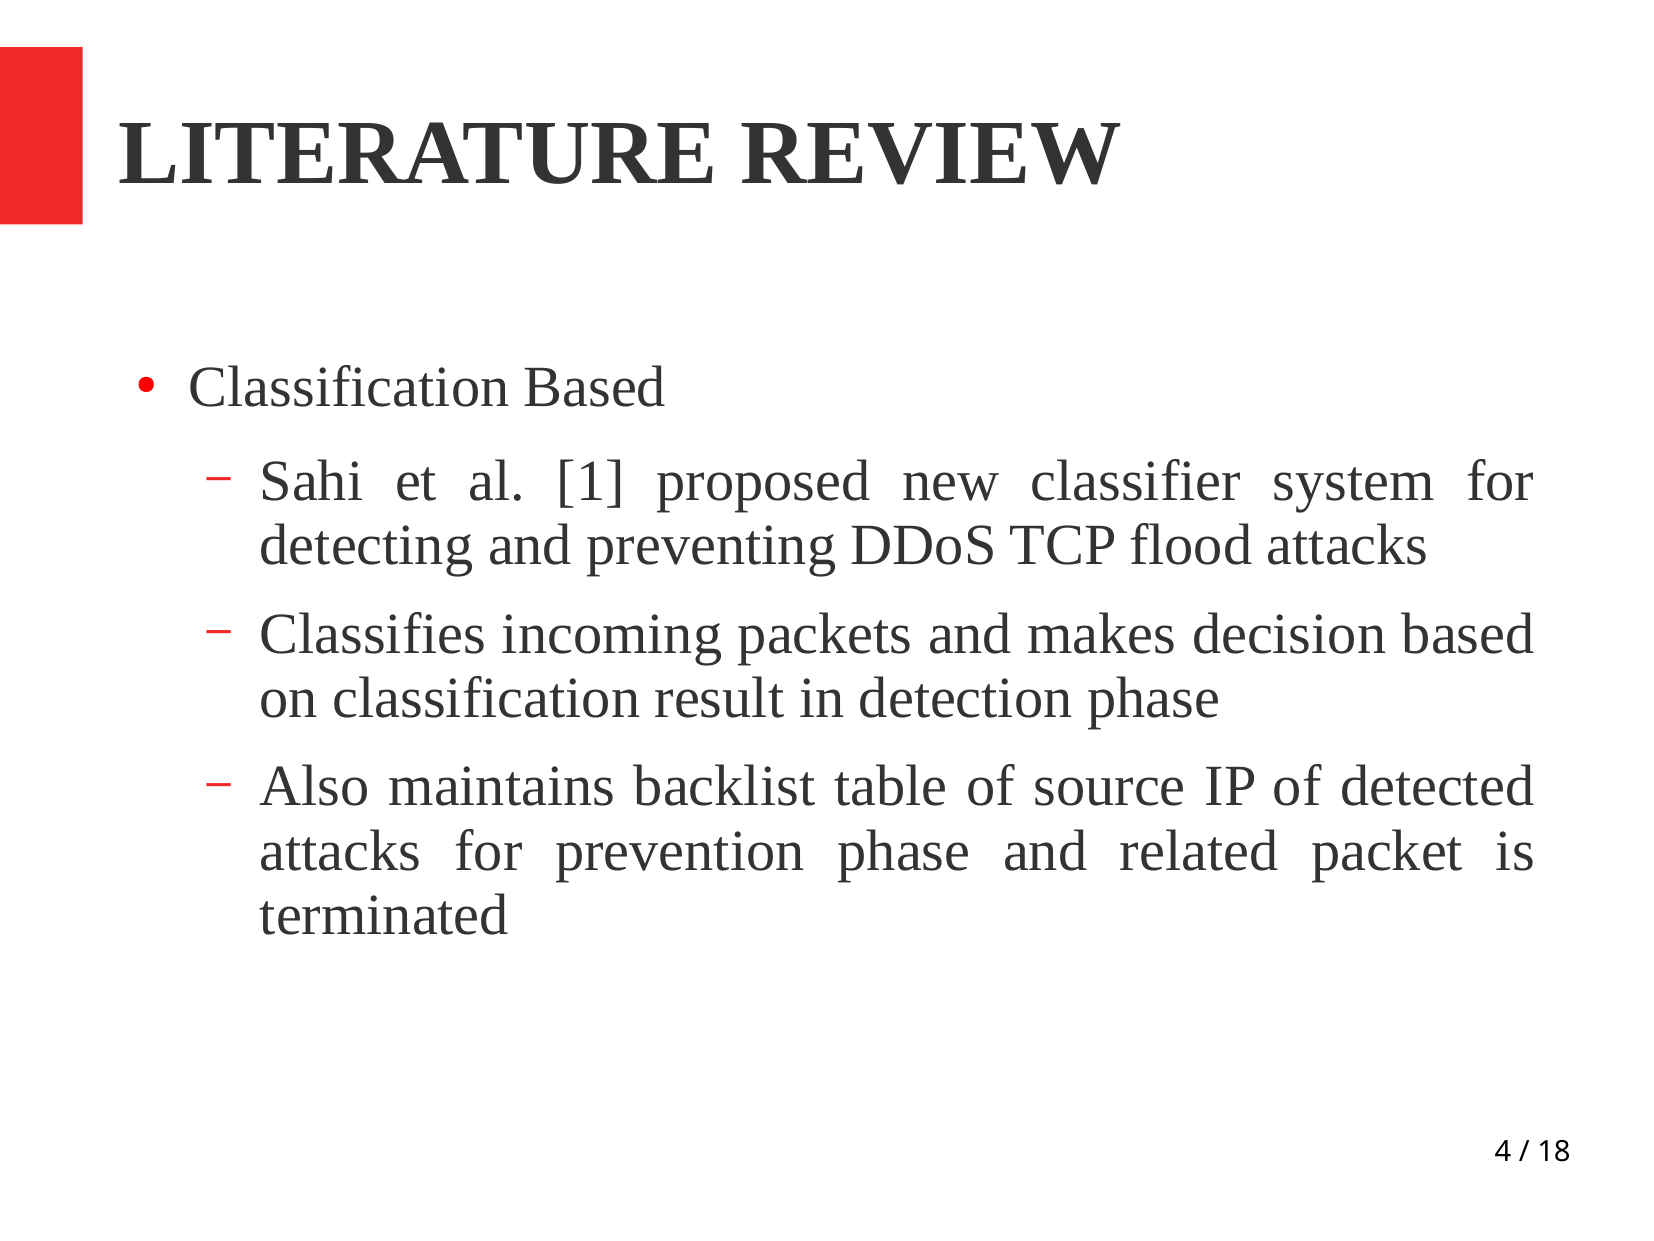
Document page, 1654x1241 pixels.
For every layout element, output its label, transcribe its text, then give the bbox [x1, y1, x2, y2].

title LITERATURE REVIEW [118, 49, 1571, 257]
list Classification Based Sahi et al. [1] proposed new classifier system for detecting and preventing DDoS TCP flood attacks Classifies incoming packets and makes decision based on classification result in detection phase Also maintains backlist table of source IP of detected attacks for prevention phase and related packet is terminated [118, 354, 1536, 1074]
